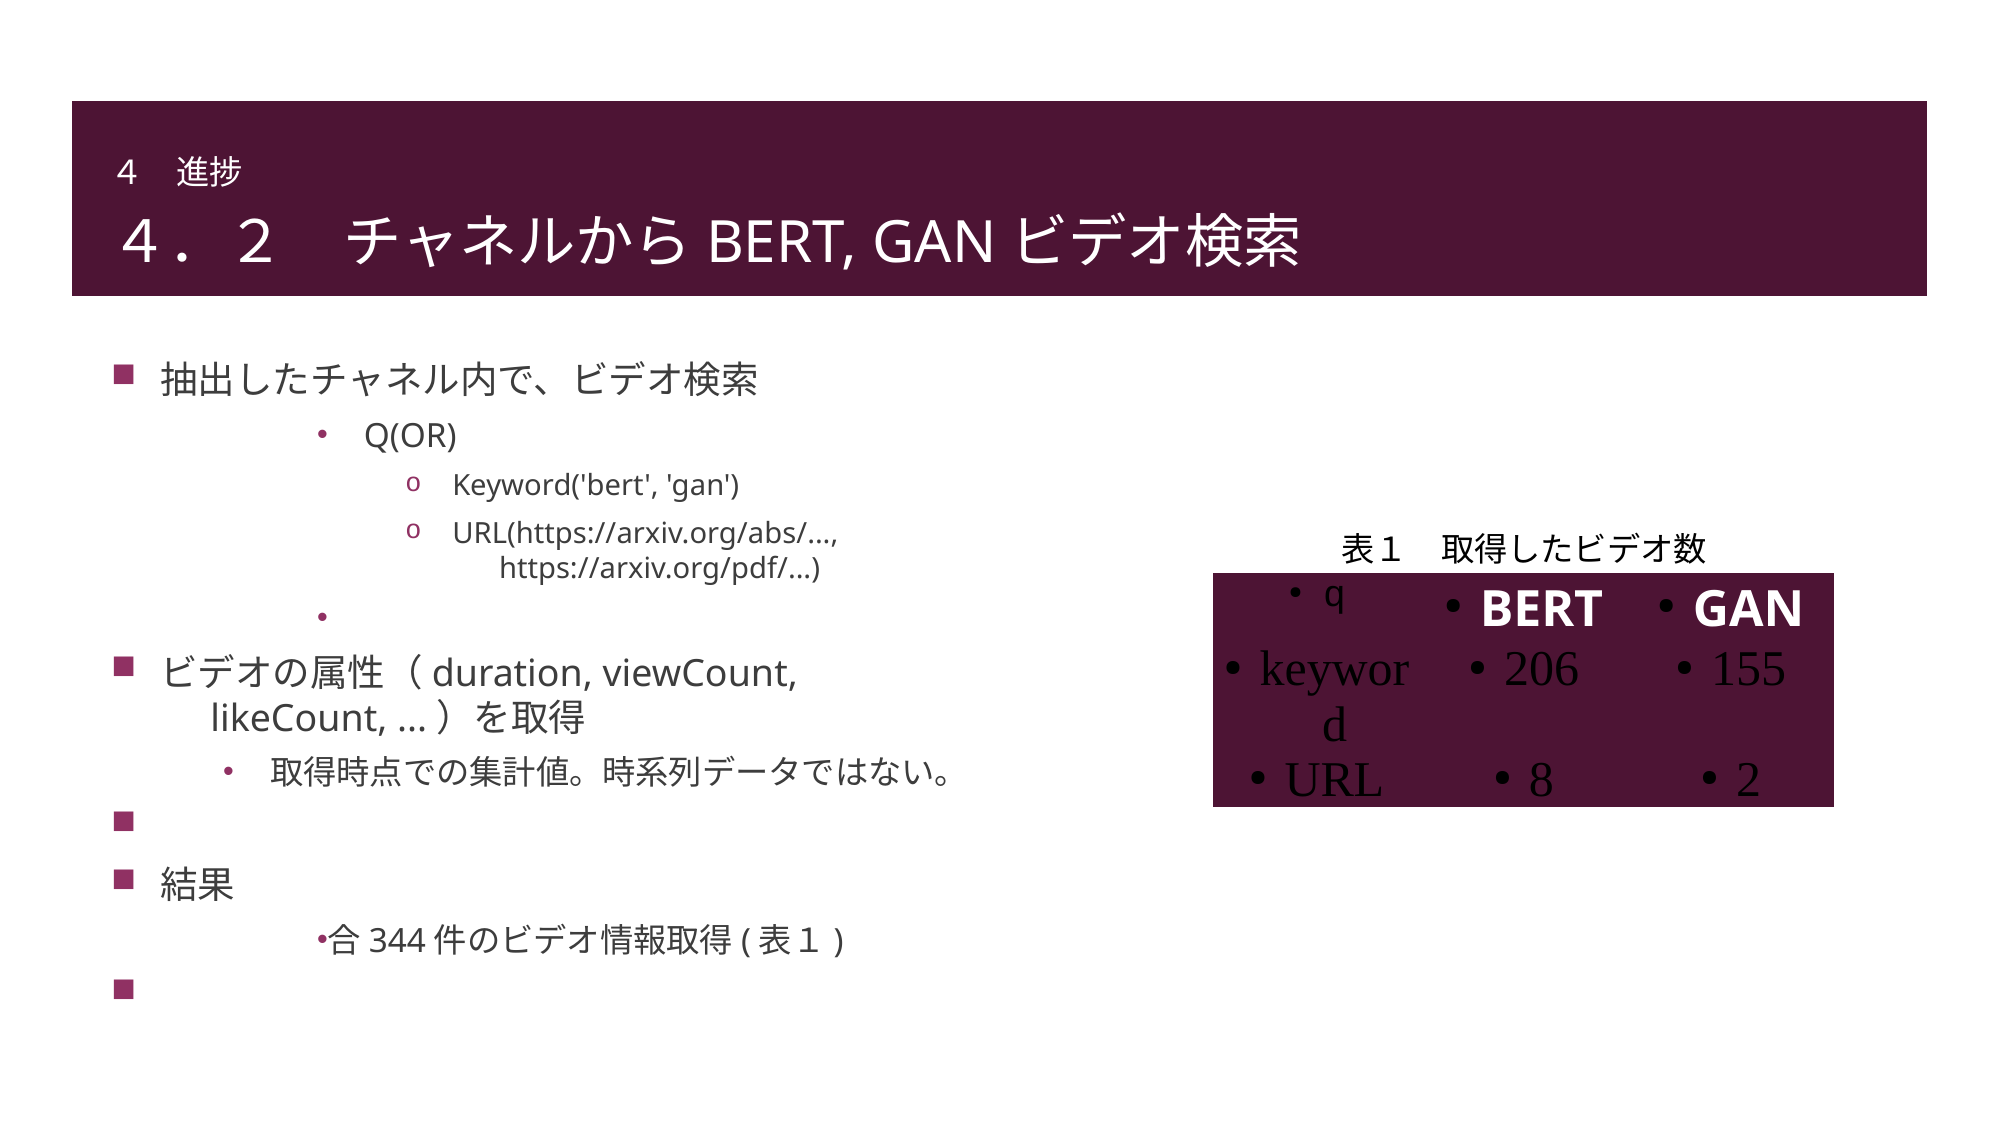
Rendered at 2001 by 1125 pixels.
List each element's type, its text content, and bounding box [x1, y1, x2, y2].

table_cell URL [1213, 752, 1420, 807]
table_cell 8 [1420, 752, 1627, 807]
table_header q [1213, 573, 1420, 641]
table_cell 206 [1420, 641, 1627, 752]
text_box 表１ 取得したビデオ数 [1299, 520, 1750, 576]
text_box ４ 進捗 [95, 114, 1905, 199]
table_header GAN [1627, 573, 1834, 641]
table_cell 2 [1627, 752, 1834, 807]
title ４．２ チャネルからBERT, GANビデオ検索 [95, 199, 1905, 282]
table_cell keyword [1213, 641, 1420, 752]
table_cell 155 [1627, 641, 1834, 752]
list 抽出したチャネル内で、ビデオ検索 Q(OR) Keyword('bert', 'gan') URL(https://arxiv.org/abs/..., https://arxiv.org/pdf/...) ビデオの属性（duration, viewCount, likeCount, ...）を取得 取得時点での集計値。時系列データではない。 結果 合344件のビデオ情報取得(表１) [95, 310, 1072, 1063]
table_header BERT [1420, 576, 1627, 641]
